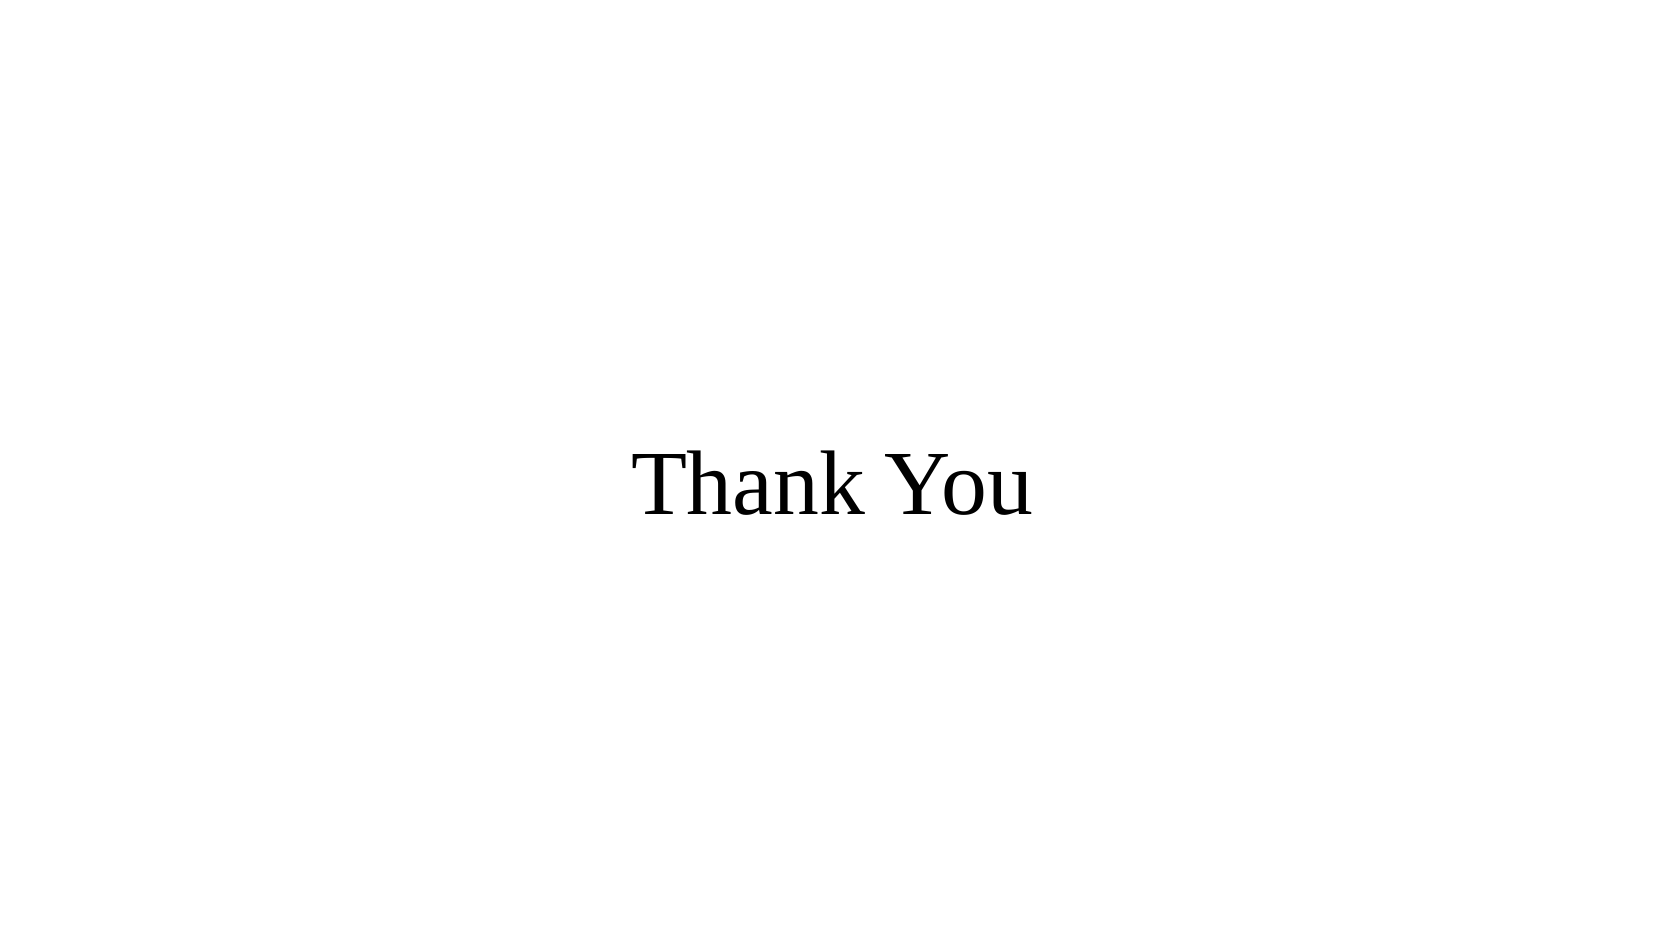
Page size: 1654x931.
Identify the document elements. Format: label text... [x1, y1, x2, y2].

title Thank You [88, 405, 1577, 562]
